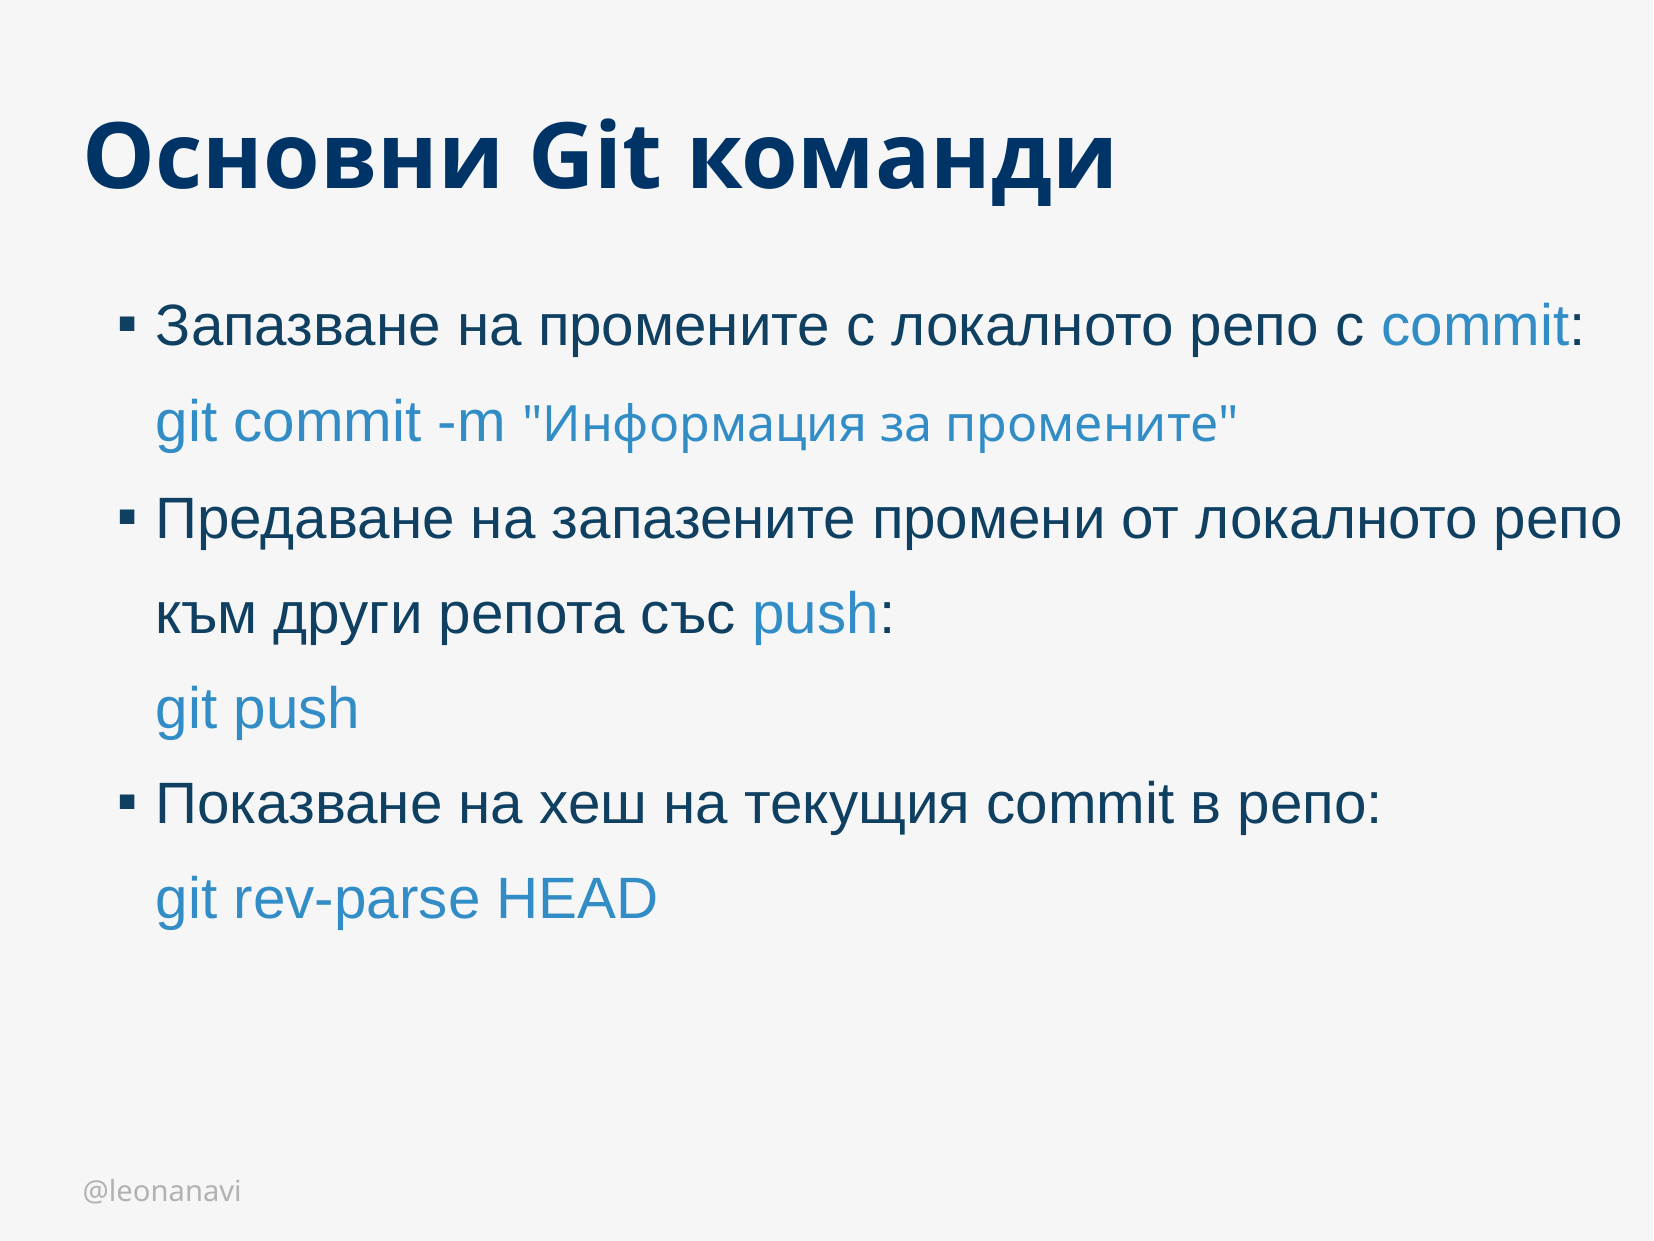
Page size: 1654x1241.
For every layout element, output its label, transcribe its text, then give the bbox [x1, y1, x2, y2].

title Основни Git команди [82, 49, 1571, 257]
text_box Запазване на промените с локалното репо с commit: git commit -m "Информация за промените" Предаване на запазените промени от локалното репо към други репота със push: git push Показване на хеш на текущия commit в репо: git rev-parse HEAD [105, 285, 1651, 1104]
